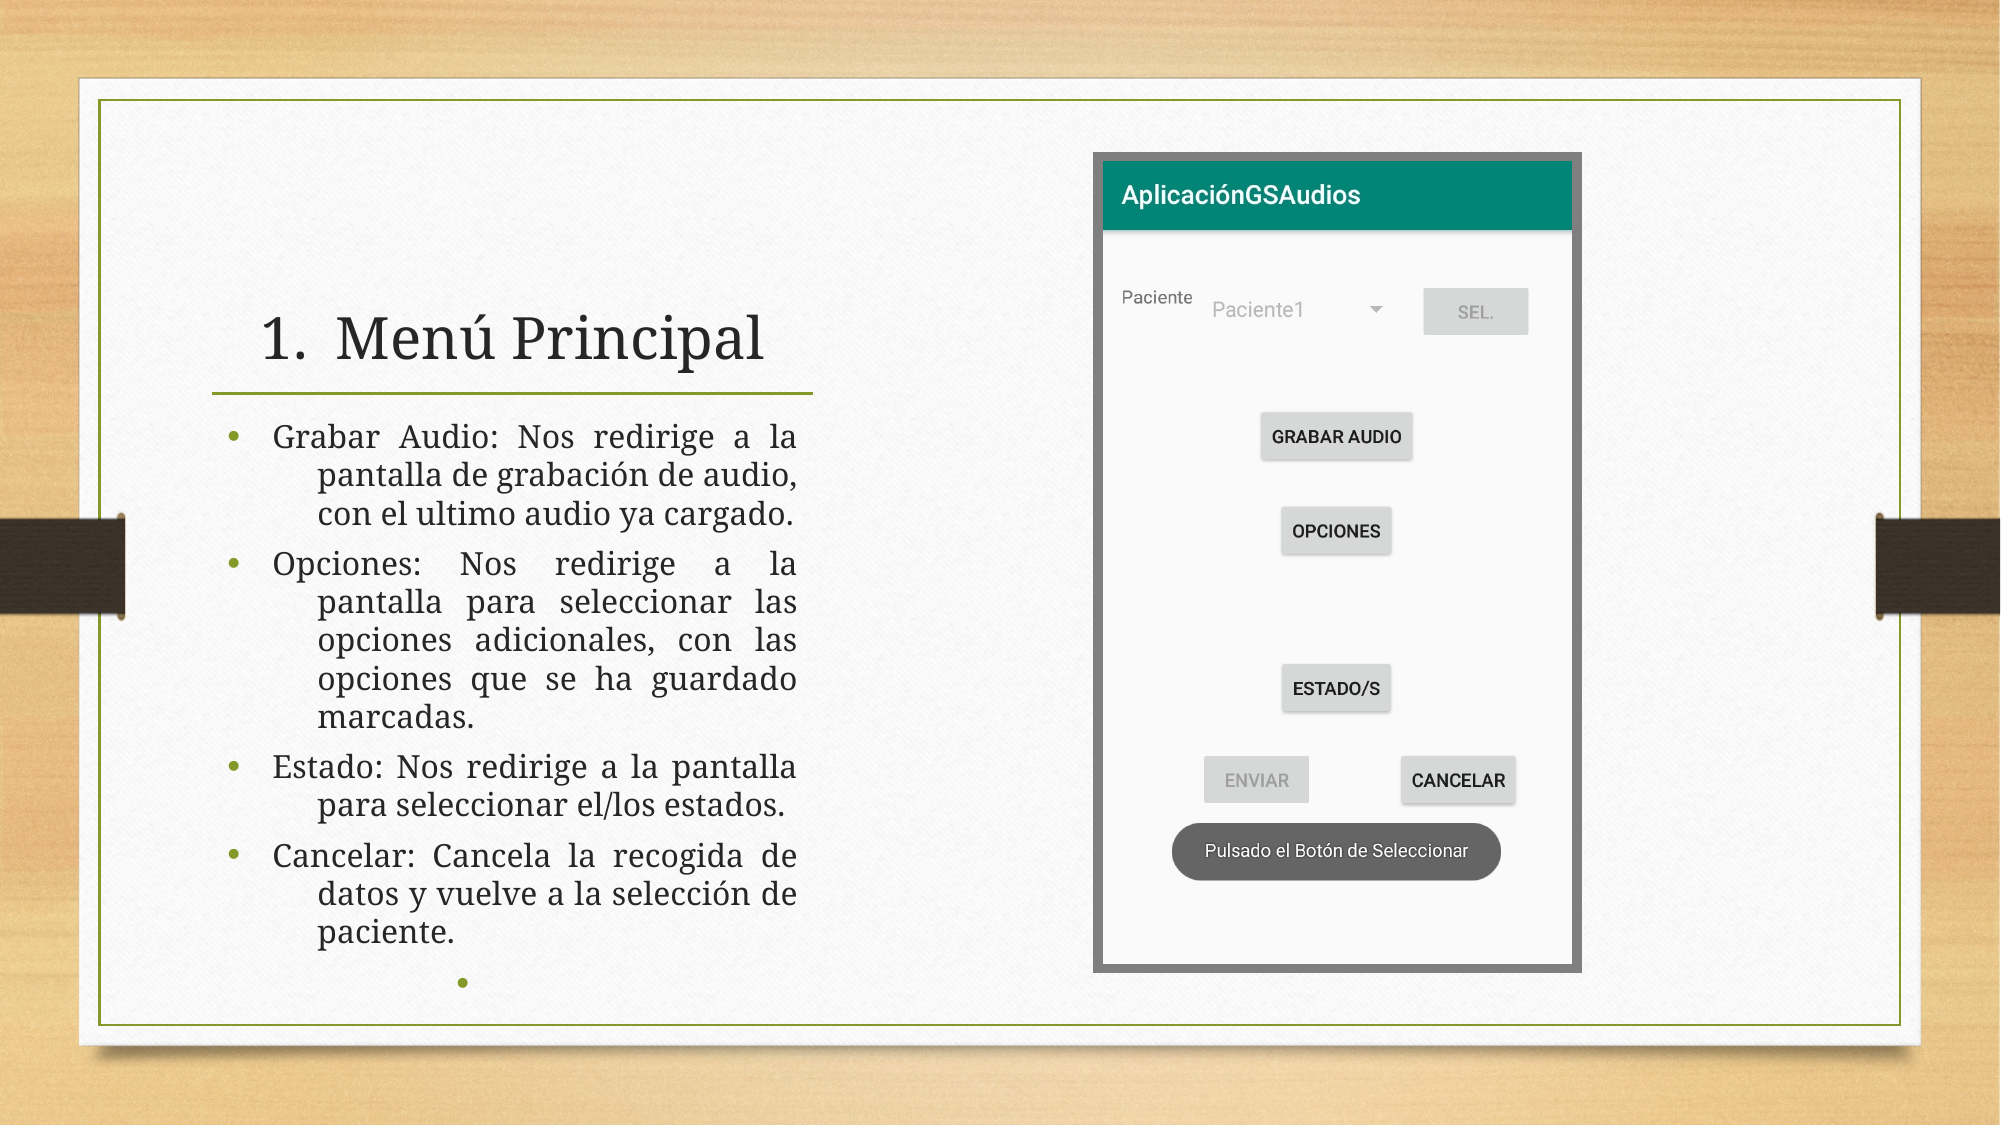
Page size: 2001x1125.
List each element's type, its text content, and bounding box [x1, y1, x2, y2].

picture [0, 0, 2000, 1125]
title 1. Menú Principal [212, 161, 813, 379]
list Grabar Audio: Nos redirige a la pantalla de grabación de audio, con el ultimo audio ya cargado. Opciones: Nos redirige a la pantalla para seleccionar las opciones adicionales, con las opciones que se ha guardado marcadas. Estado: Nos redirige a la pantalla para seleccionar el/los estados. Cancelar: Cancela la recogida de datos y vuelve a la selección de paciente. [212, 409, 813, 964]
